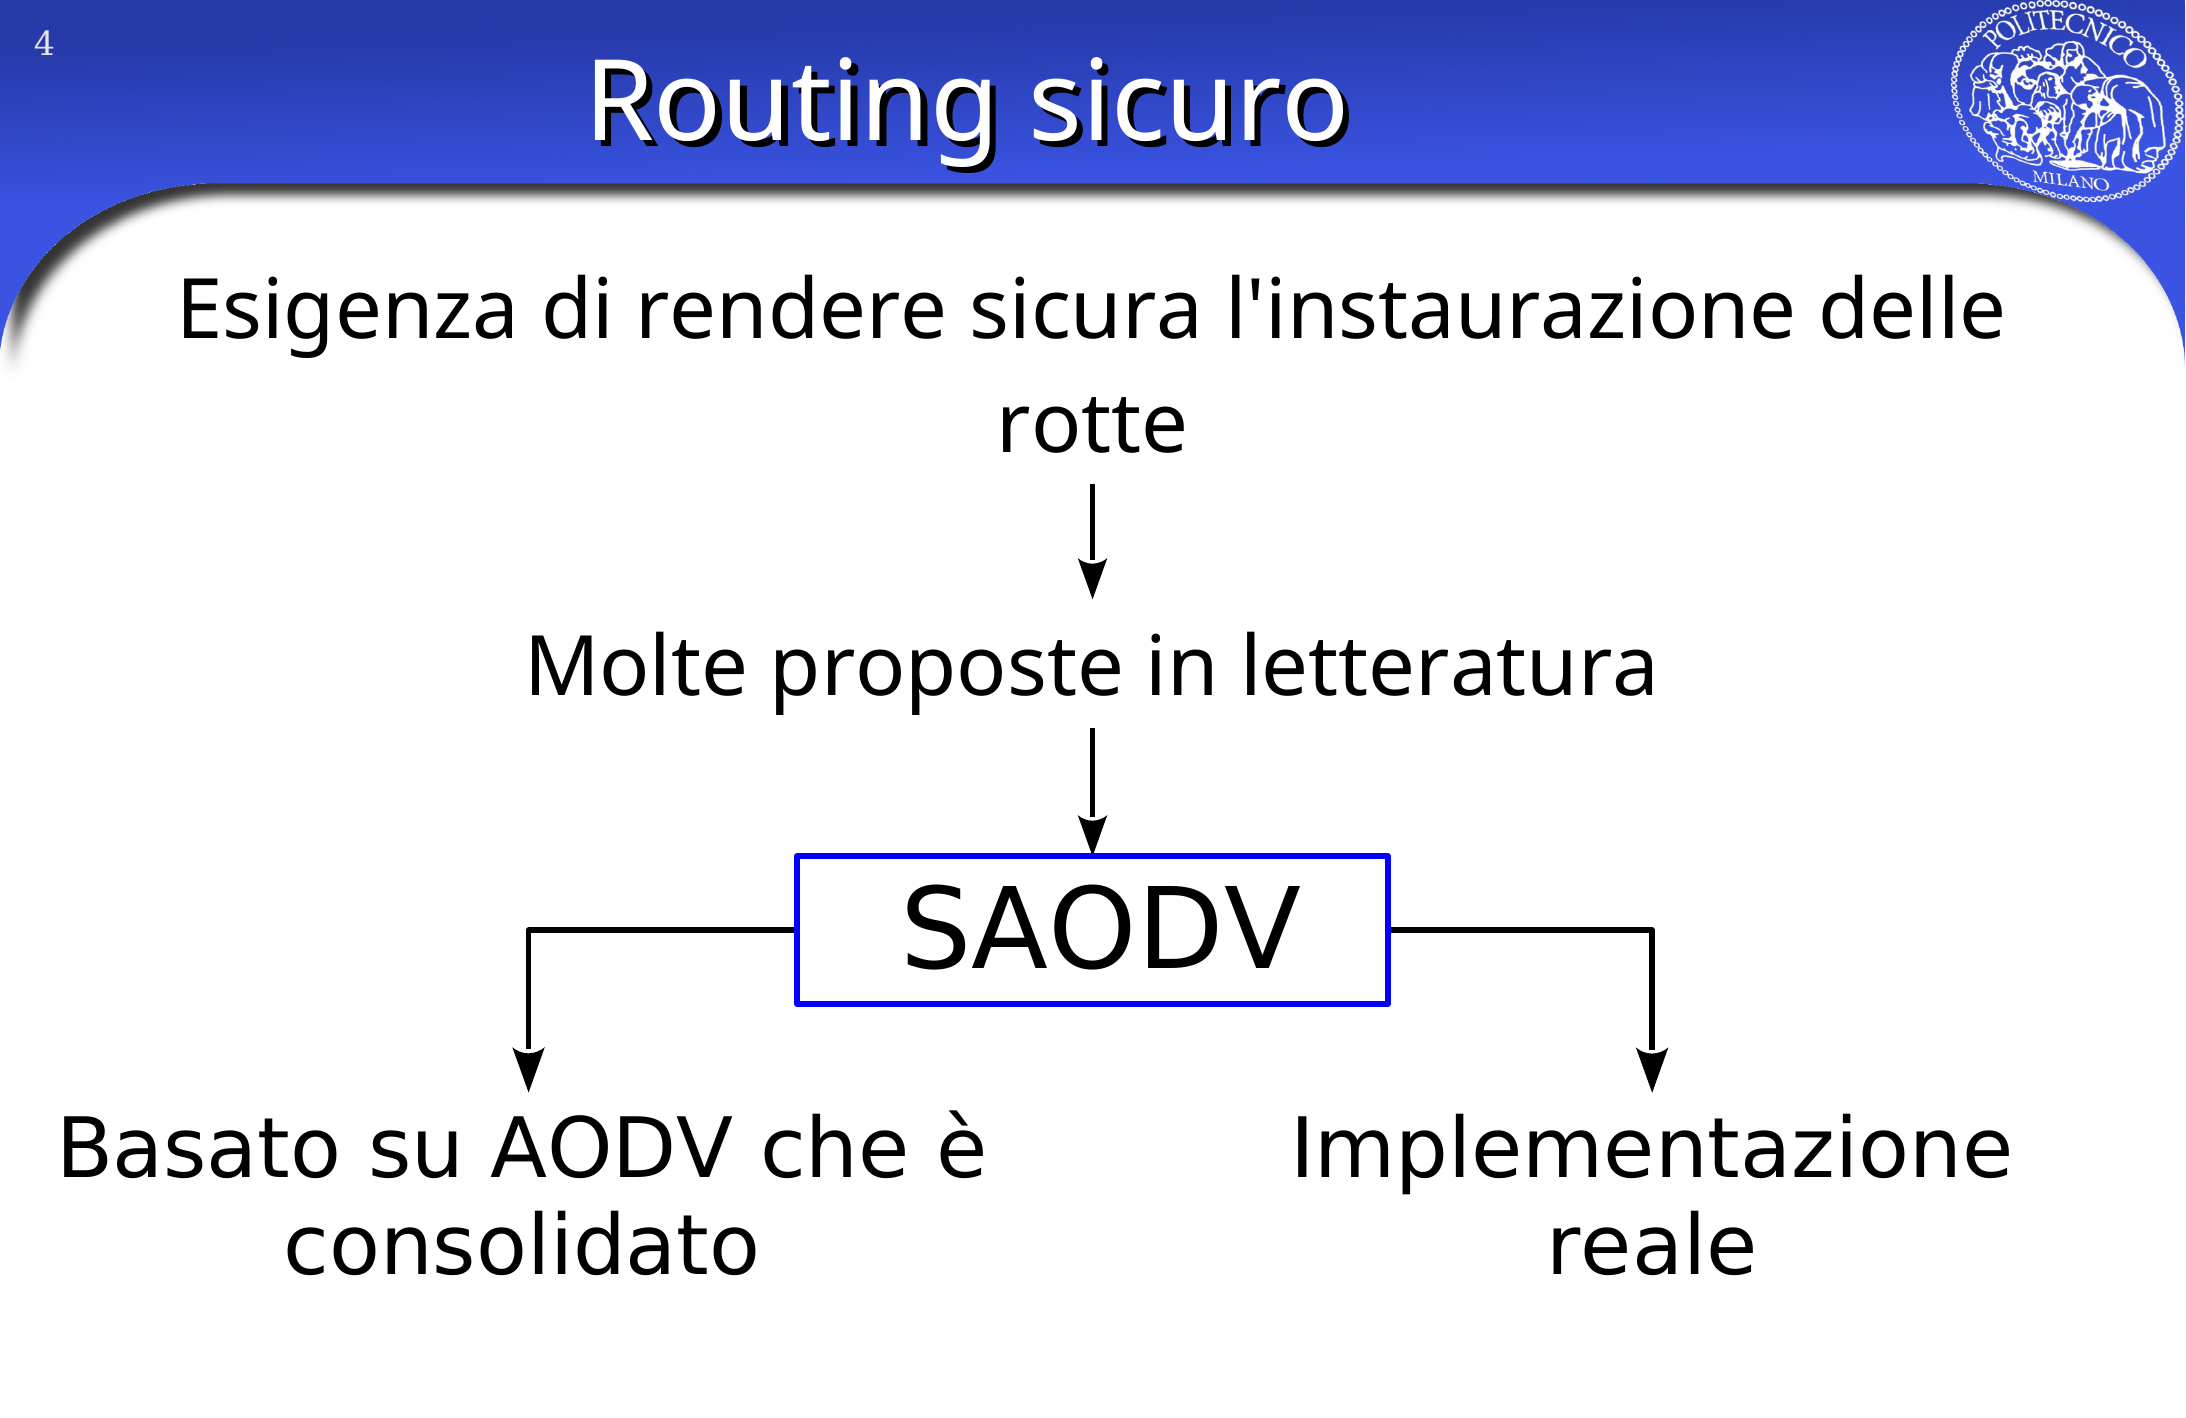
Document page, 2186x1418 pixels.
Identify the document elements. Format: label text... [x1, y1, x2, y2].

text_box Implementazione reale [1275, 1092, 2029, 1302]
title Routing sicuro [37, 28, 1897, 166]
text_box SAODV [885, 859, 1329, 1001]
text_box Basato su AODV che è consolidato [41, 1092, 1016, 1359]
picture [0, 0, 2186, 1418]
text_box Molte proposte in letteratura [29, 605, 2156, 722]
text_box Esigenza di rendere sicura l'instaurazione delle rotte [118, 254, 2067, 473]
